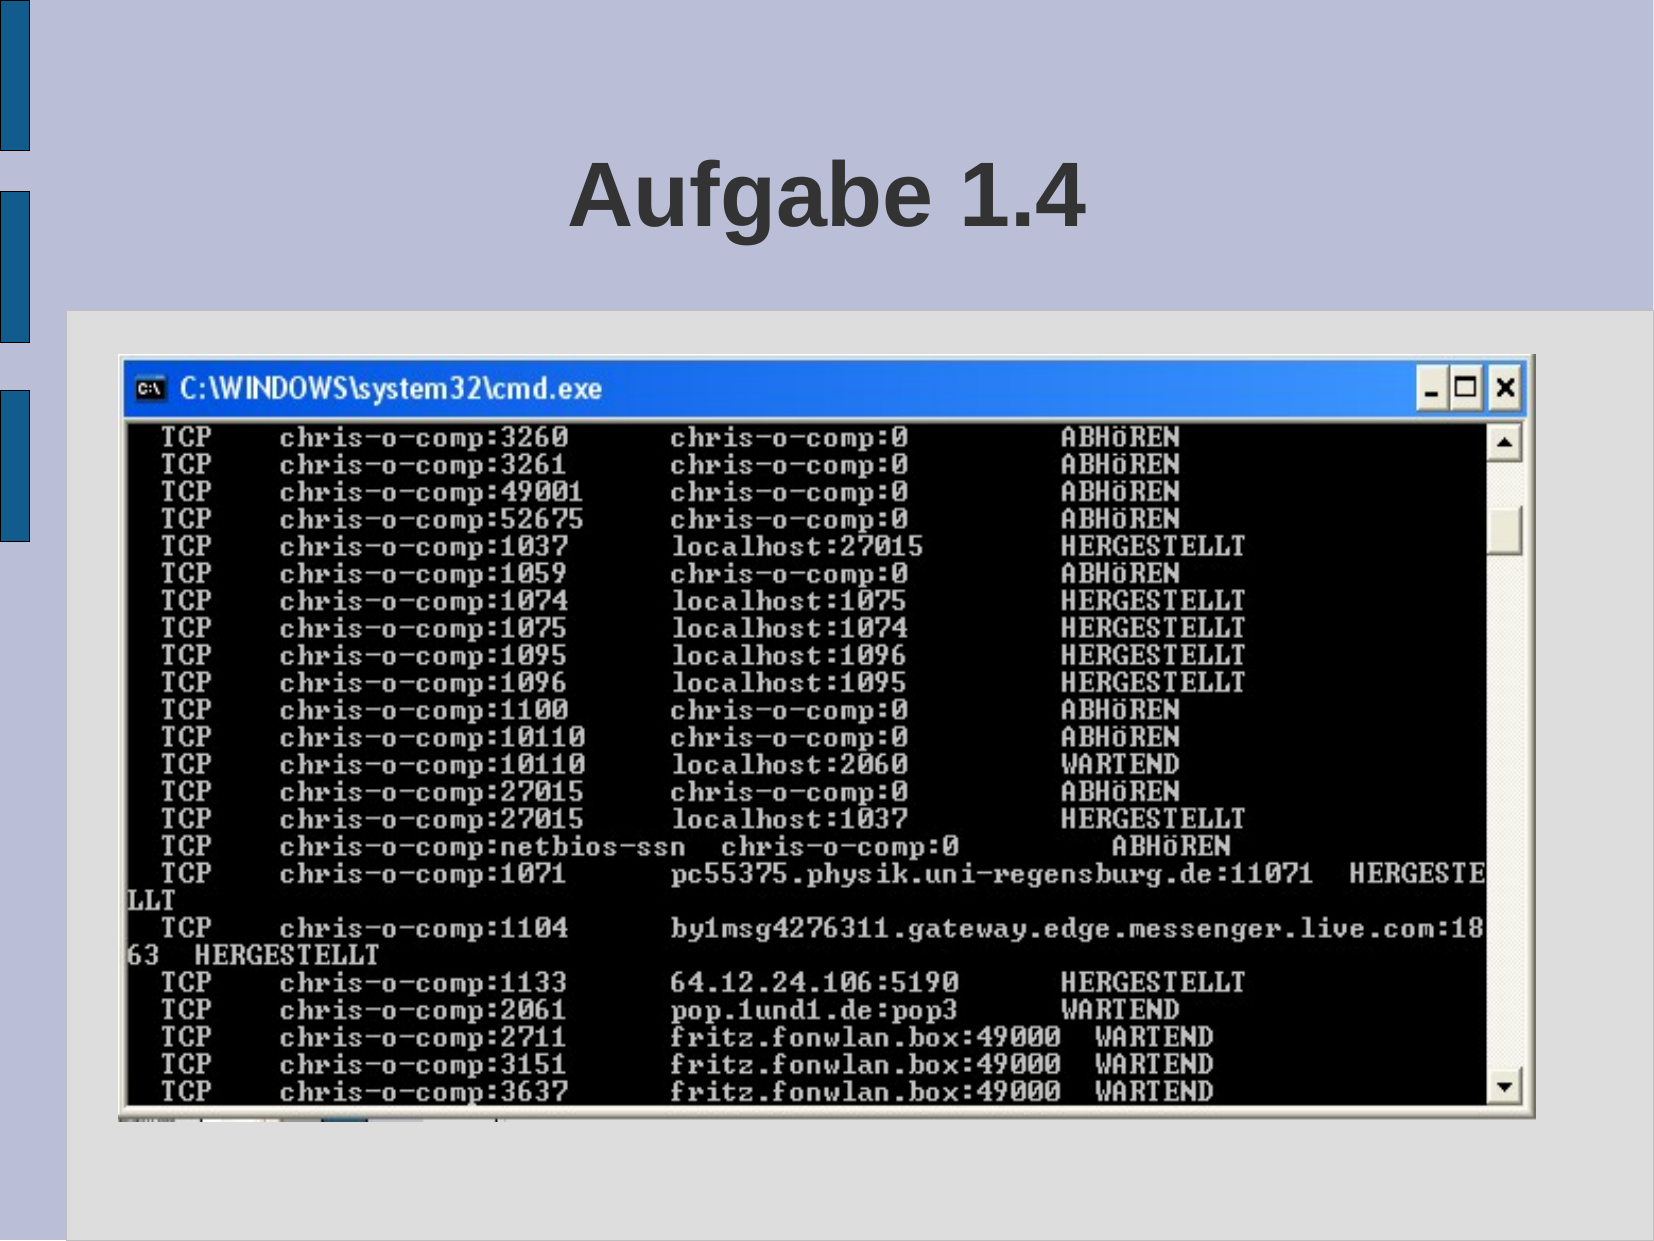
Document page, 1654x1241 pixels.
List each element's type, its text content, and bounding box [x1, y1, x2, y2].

title Aufgabe 1.4 [121, 98, 1534, 291]
picture [118, 354, 1536, 1123]
